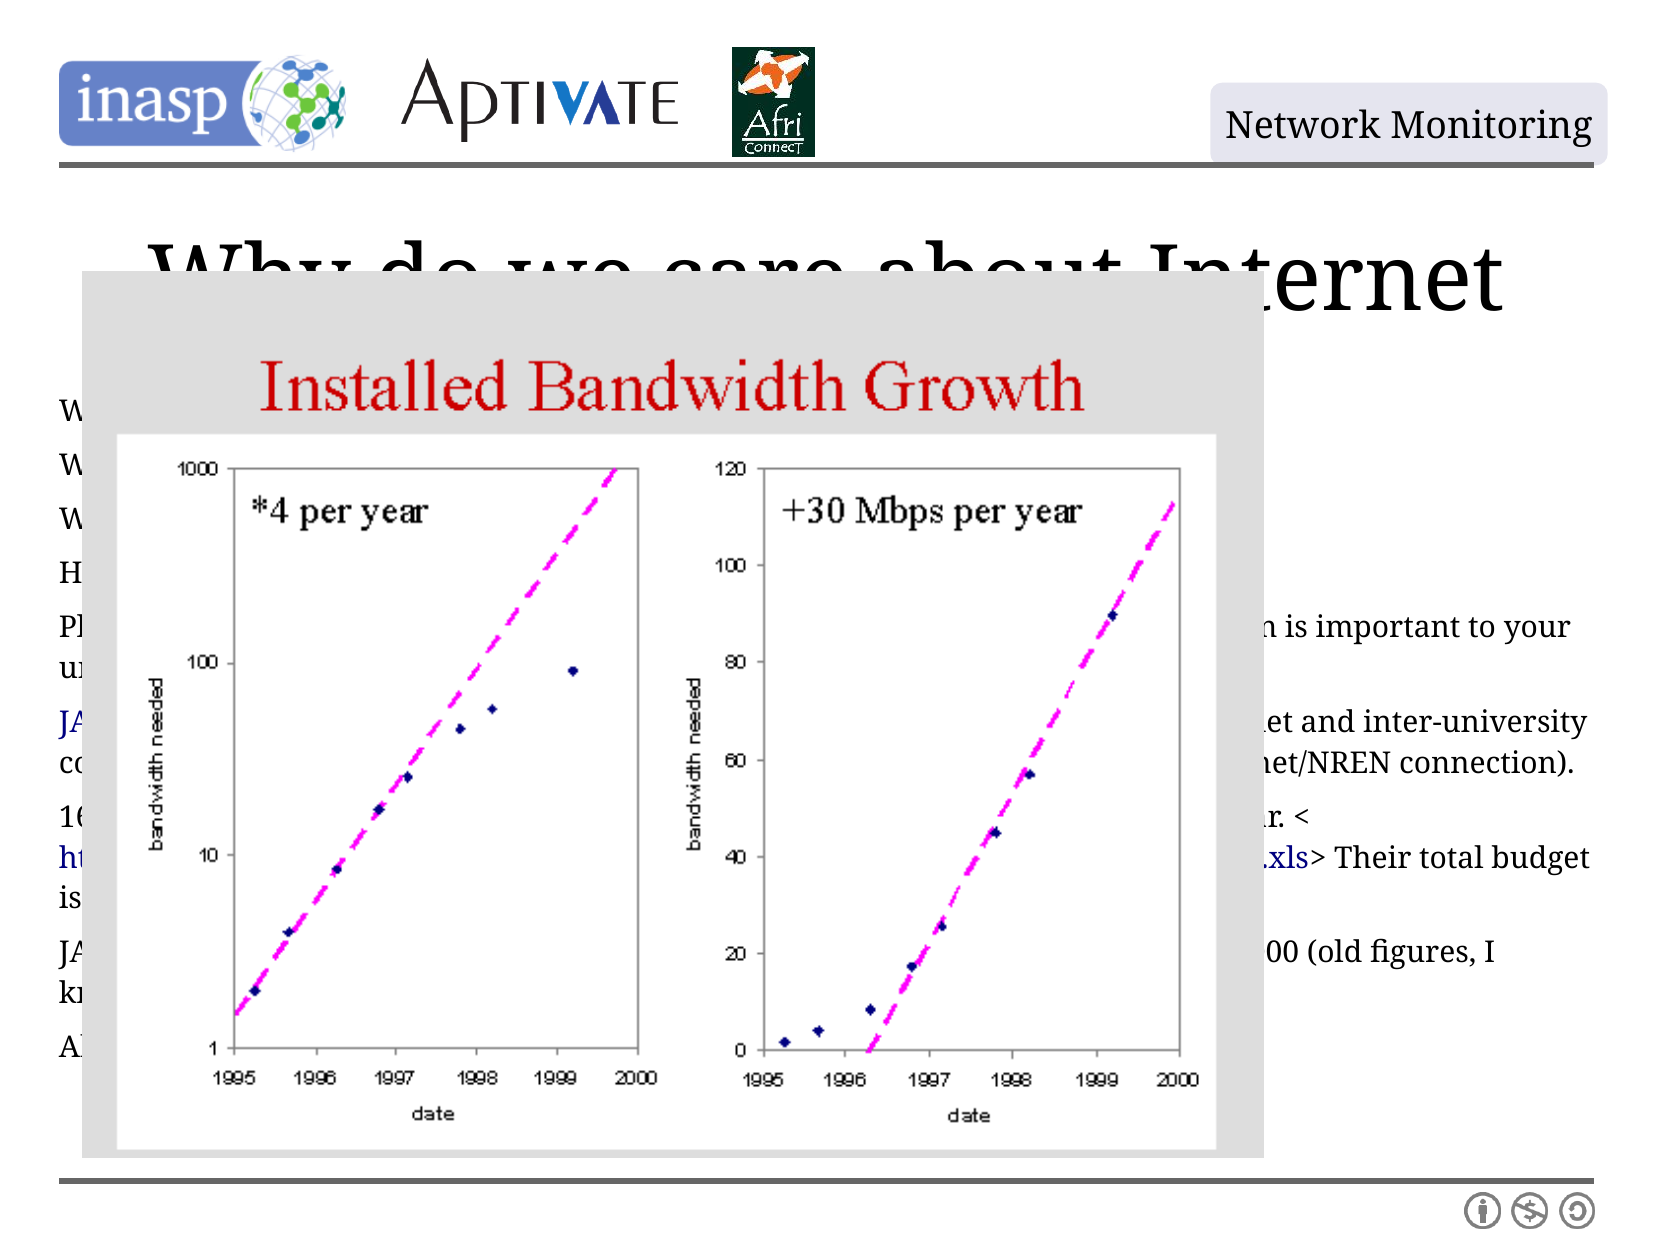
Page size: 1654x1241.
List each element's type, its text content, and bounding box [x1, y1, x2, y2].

title Why do we care about Internet access? [59, 212, 1595, 343]
list What is your Internet connection used for? Why else do you have a campus network? What is it used for? Do you know? (Monitoring can tell you) How much do you spend on your campus network? On your Internet connection? Please share your views with the group about whether having an Internet connection is important to your university. JANET is the UK NREN (National Research and Education Network), providing Internet and inter-university connectivity, support and services. (Basically the equivalent of your University internet/NREN connection). 163 UK universities are connected, at an average cost of £32,000 (USD 50,000) per year. <https://community.ja.net/sites/default/files/network-charges-calculation-12-13-issue-1.xls> Their total budget is £6.4 million (USD 10 million). JANET installed bandwidth grew approximately 400% per year between 1995 and 2000 (old figures, I know): About 60% of JANET's traffic came from outside JANET (i.e. the Internet). [1264, 389, 1595, 1109]
picture [1511, 1192, 1548, 1229]
picture [401, 58, 678, 142]
picture [1464, 1192, 1501, 1229]
picture [732, 47, 815, 157]
picture [59, 47, 355, 160]
picture [1559, 1192, 1595, 1229]
picture [82, 271, 1264, 1158]
